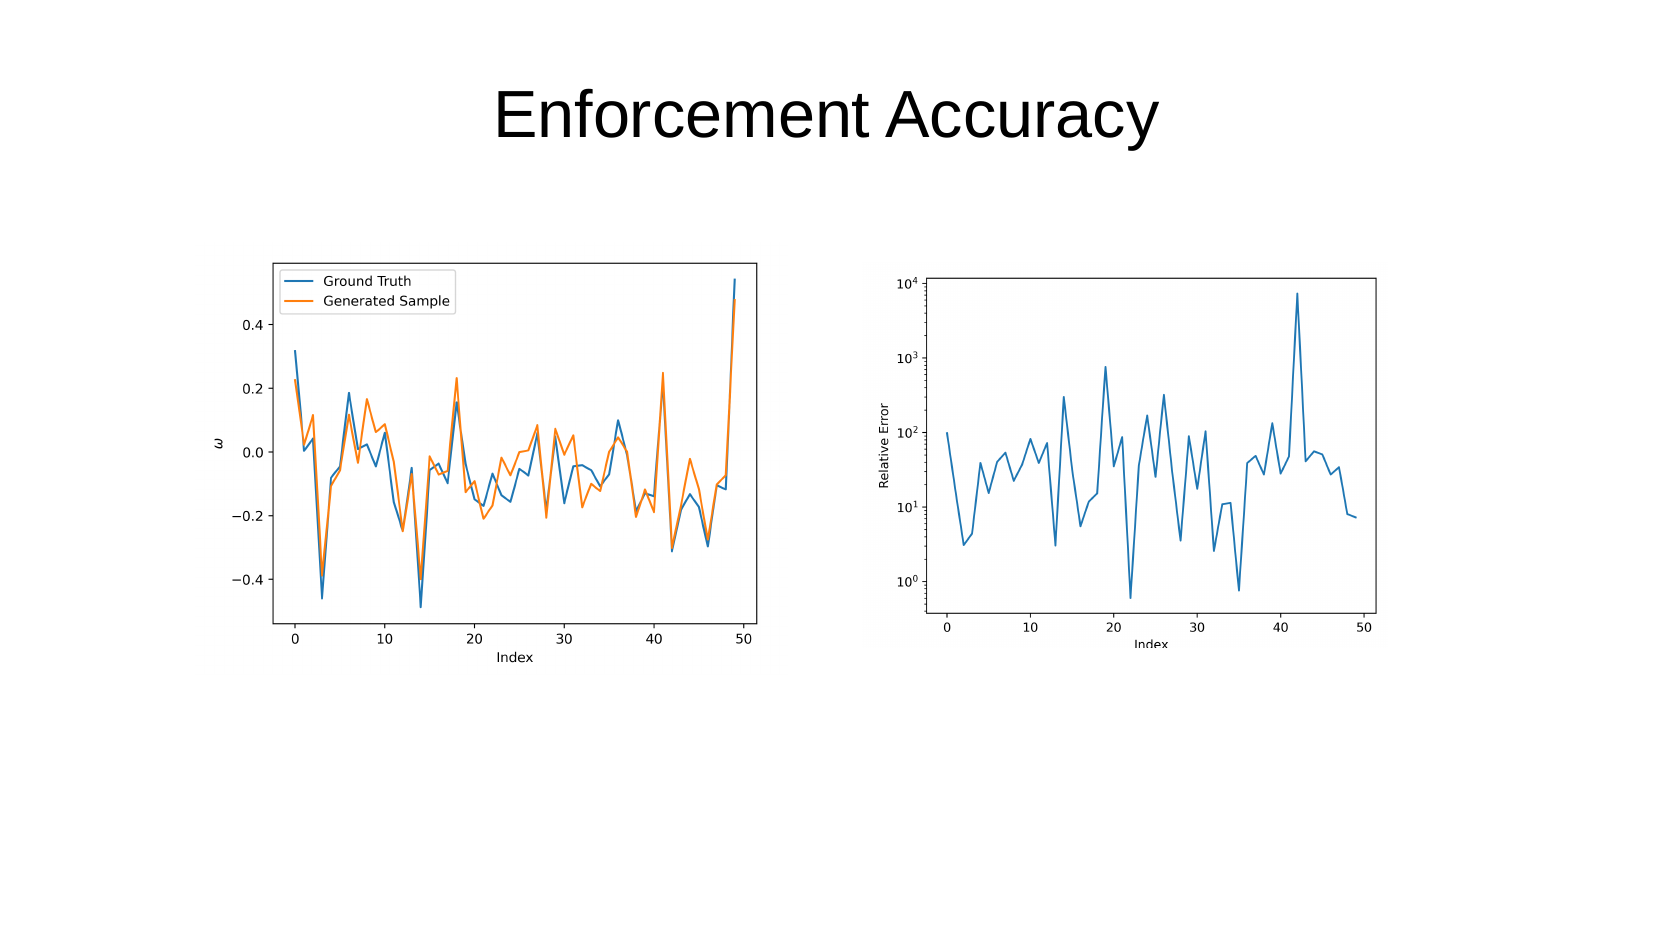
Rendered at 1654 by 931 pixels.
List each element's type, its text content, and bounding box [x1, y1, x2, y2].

picture [862, 262, 1388, 648]
title Enforcement Accuracy [82, 37, 1571, 193]
picture [195, 242, 788, 676]
